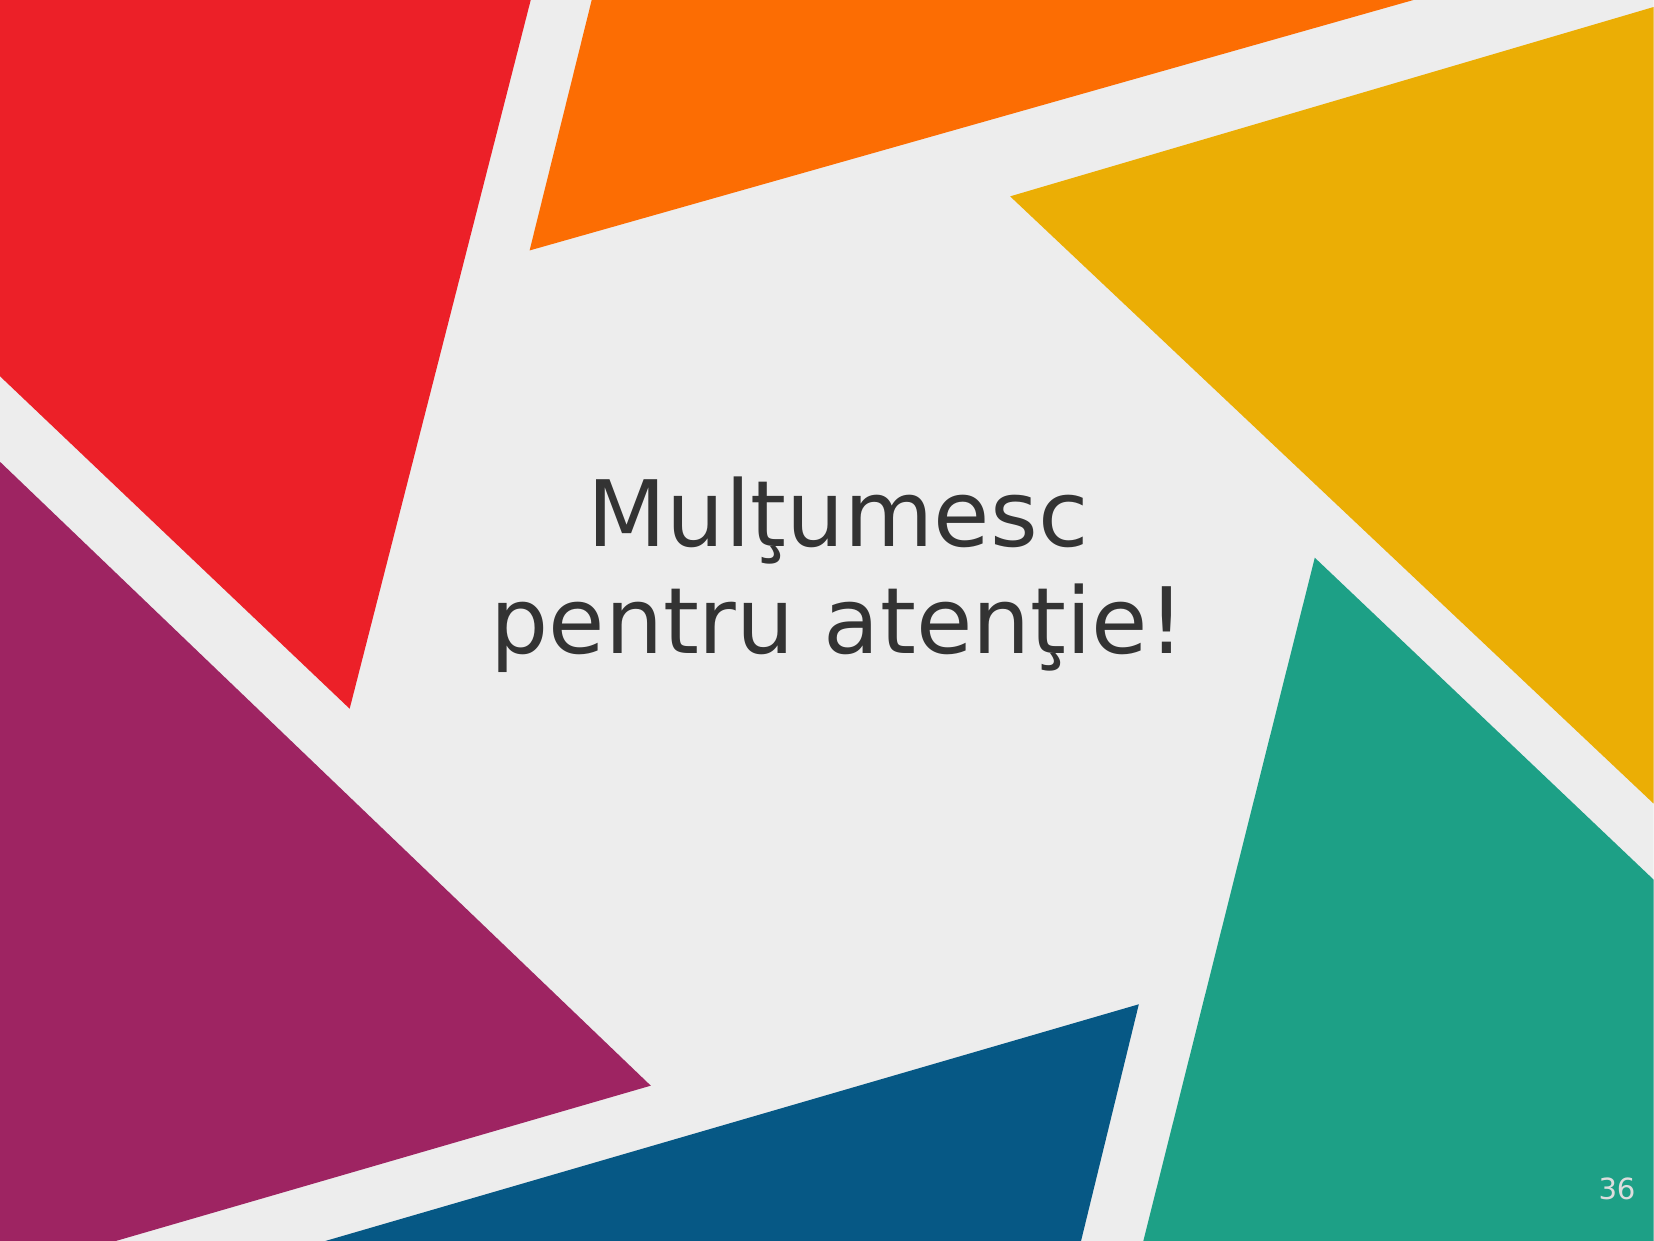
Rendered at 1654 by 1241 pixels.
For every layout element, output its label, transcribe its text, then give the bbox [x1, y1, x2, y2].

title Mulţumesc pentru atenţie! [480, 460, 1197, 676]
